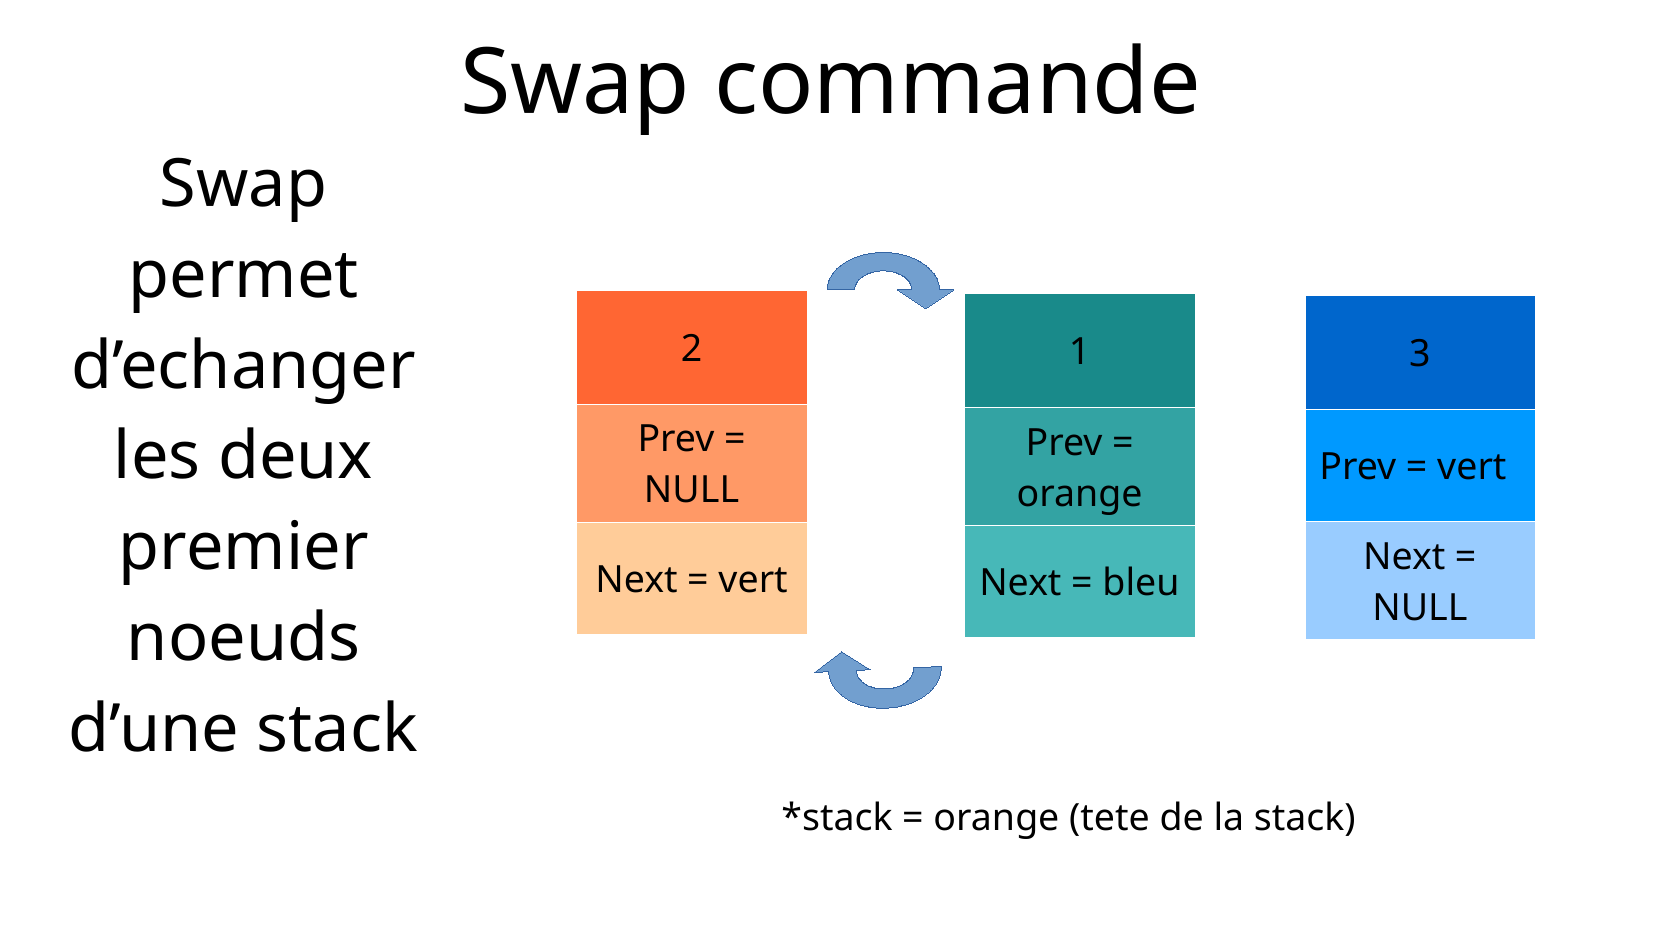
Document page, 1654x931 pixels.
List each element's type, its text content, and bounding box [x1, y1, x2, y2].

table_header 3 [1306, 296, 1535, 409]
text_box [814, 651, 942, 709]
table_cell Prev = orange [965, 408, 1195, 525]
table_header 2 [577, 291, 807, 404]
title Swap commande [86, 0, 1576, 156]
subtitle Swap permet d’echanger les deux premier noeuds d’une stack [37, 116, 451, 790]
table_cell Next = bleu [965, 526, 1195, 637]
table_cell Prev = vert [1306, 410, 1535, 521]
text_box *stack = orange (tete de la stack) [675, 786, 1463, 846]
table_header 1 [965, 294, 1195, 407]
table_cell Next = NULL [1306, 522, 1535, 639]
text_box [827, 252, 954, 309]
table_cell Next = vert [577, 523, 807, 634]
table_cell Prev = NULL [577, 405, 807, 522]
